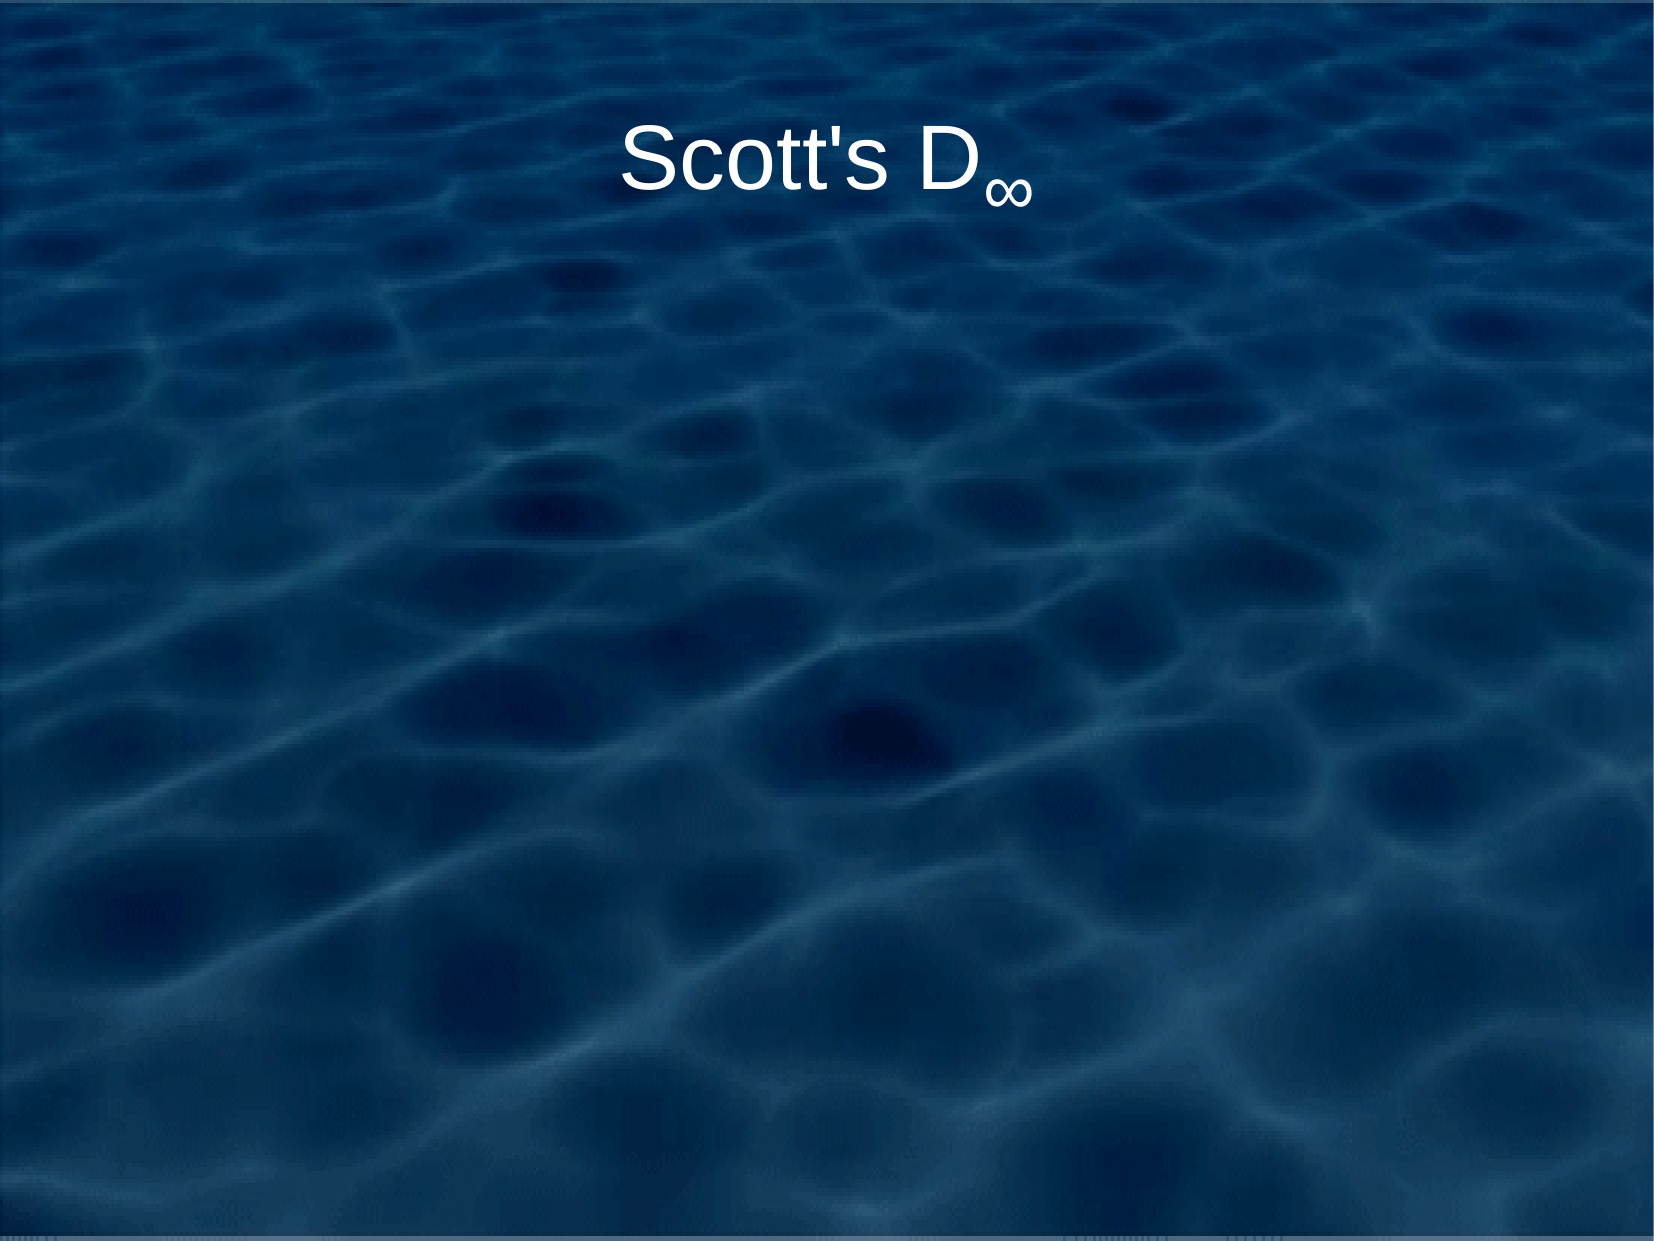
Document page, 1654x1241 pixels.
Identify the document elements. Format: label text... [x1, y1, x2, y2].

title Scott's D∞ [82, 49, 1571, 257]
picture [0, 0, 1654, 1241]
